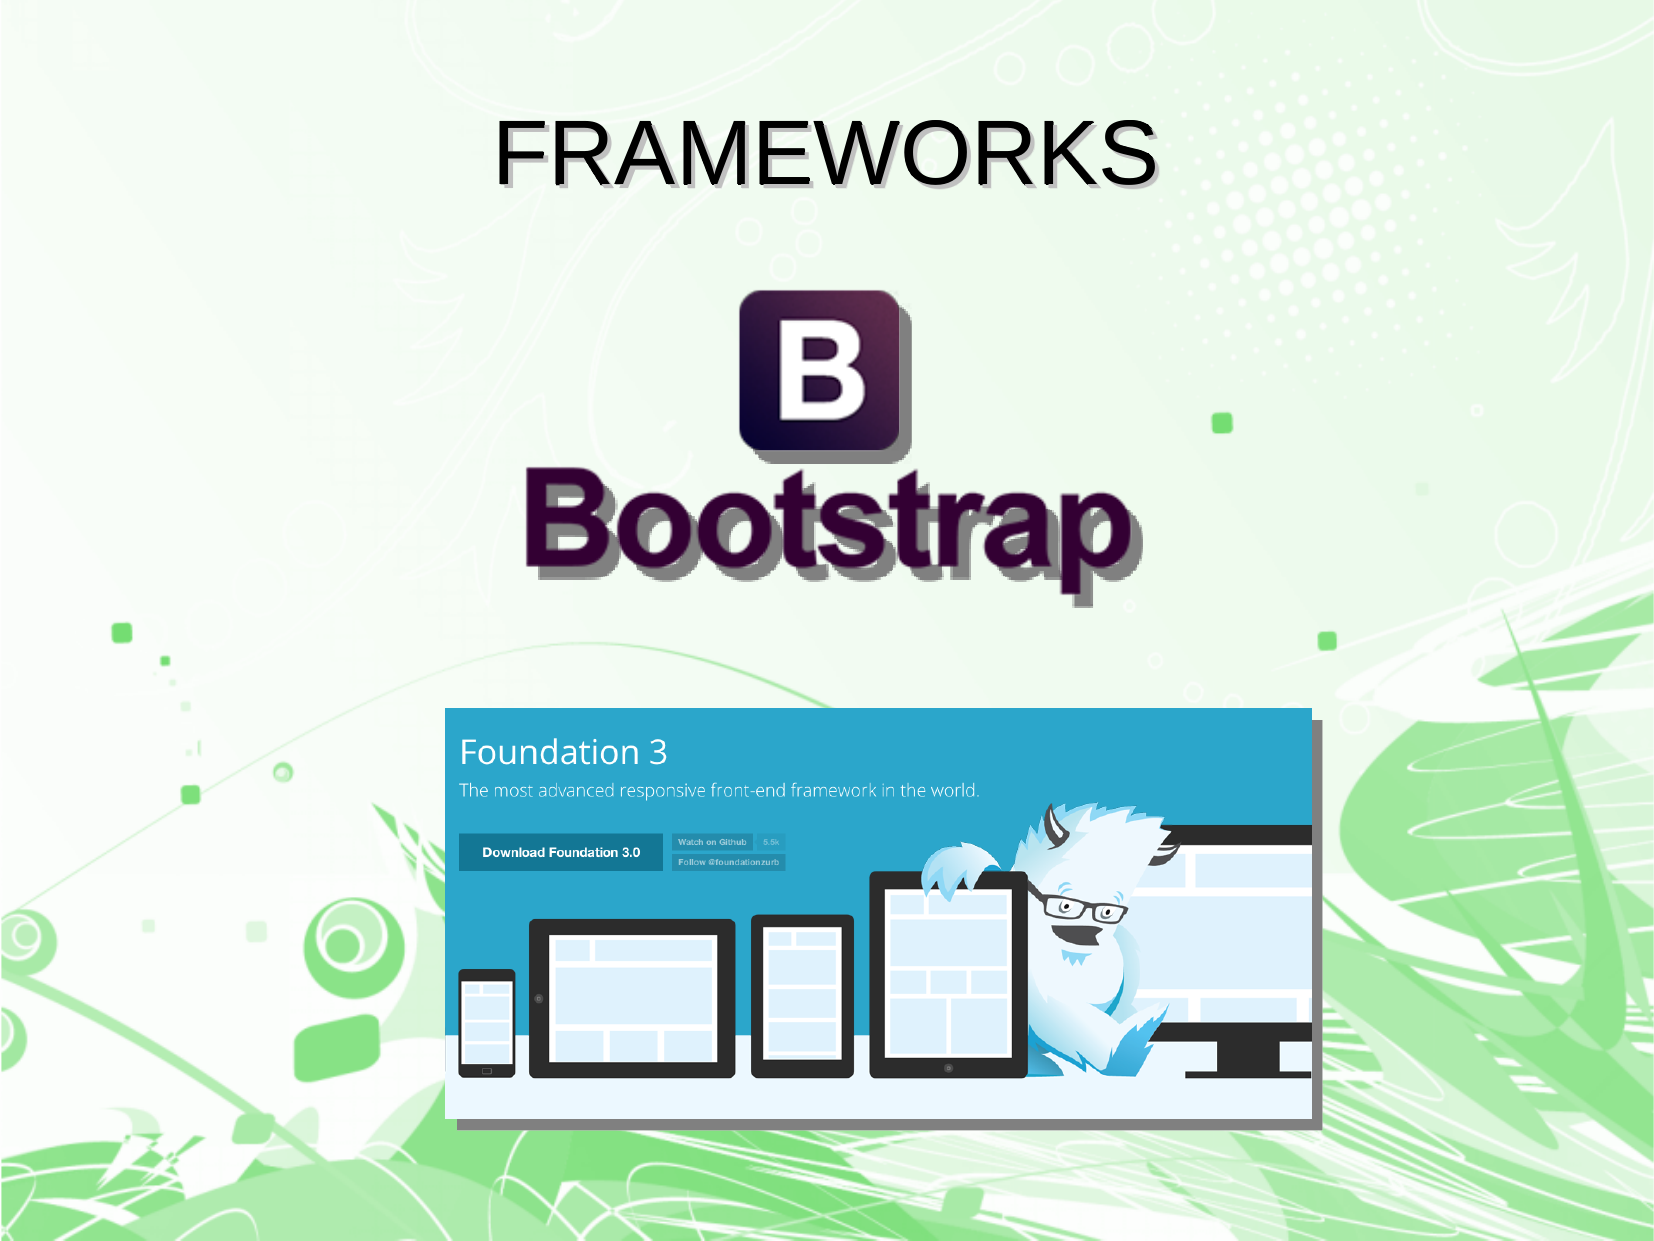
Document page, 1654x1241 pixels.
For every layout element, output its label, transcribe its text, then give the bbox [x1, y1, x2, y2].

title FRAMEWORKS [82, 49, 1571, 257]
picture [0, 0, 1654, 1241]
